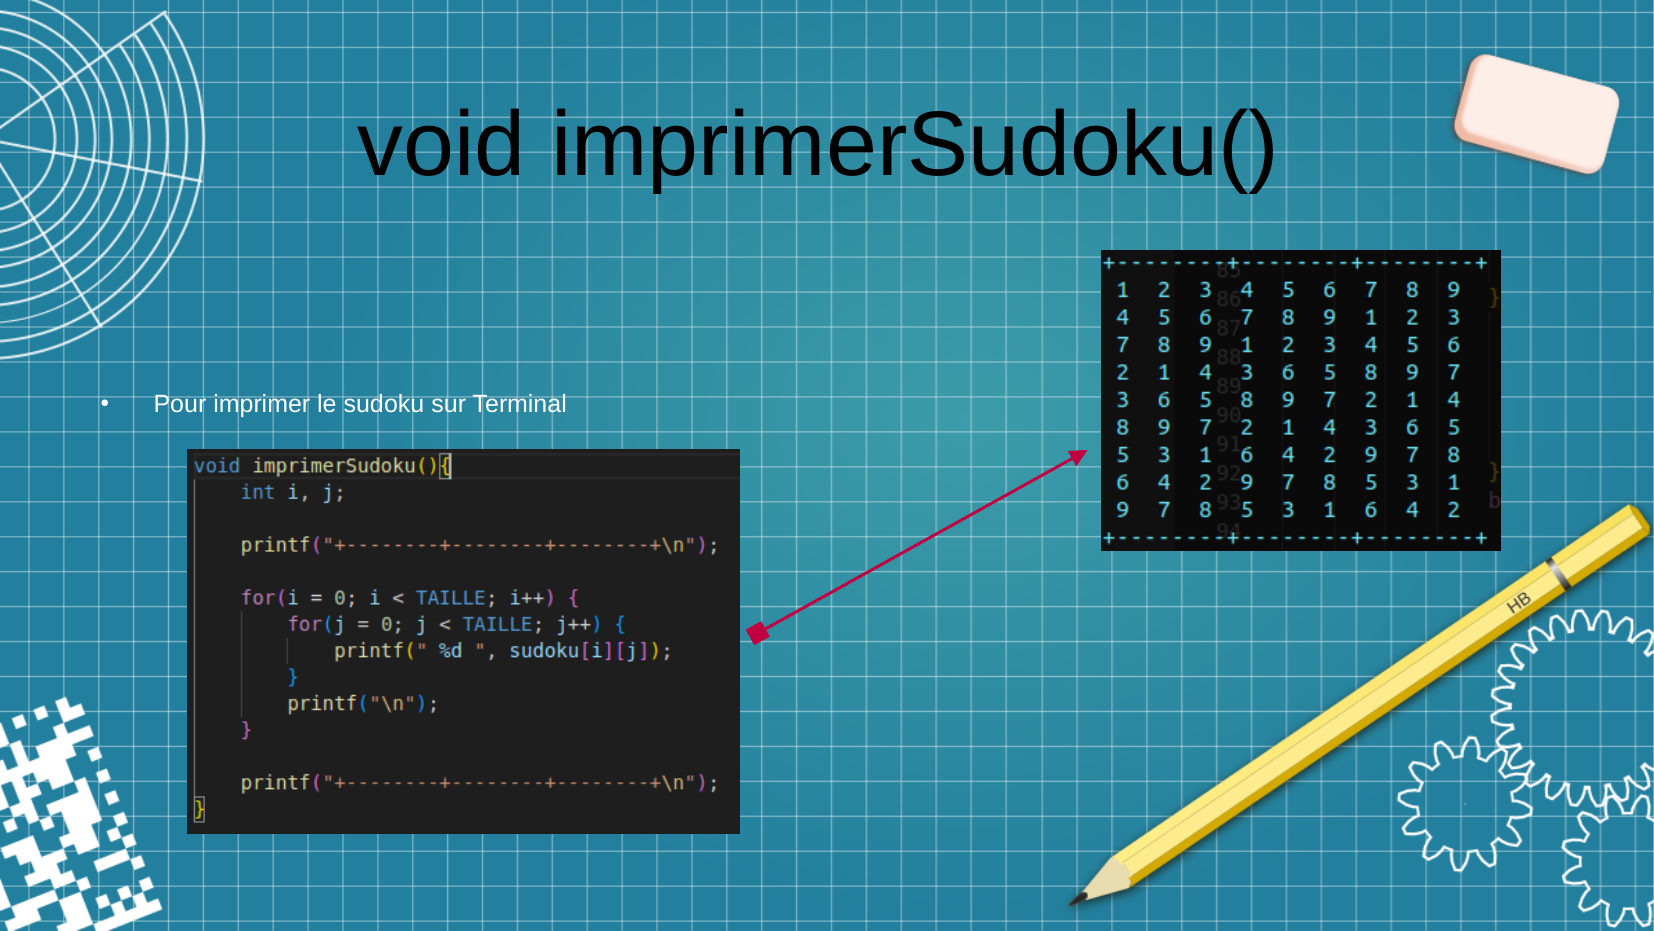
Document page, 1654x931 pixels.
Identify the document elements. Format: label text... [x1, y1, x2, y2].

title void imprimerSudoku() [75, 37, 1564, 251]
list Pour imprimer le sudoku sur Terminal [82, 389, 809, 606]
picture [0, 0, 1654, 931]
